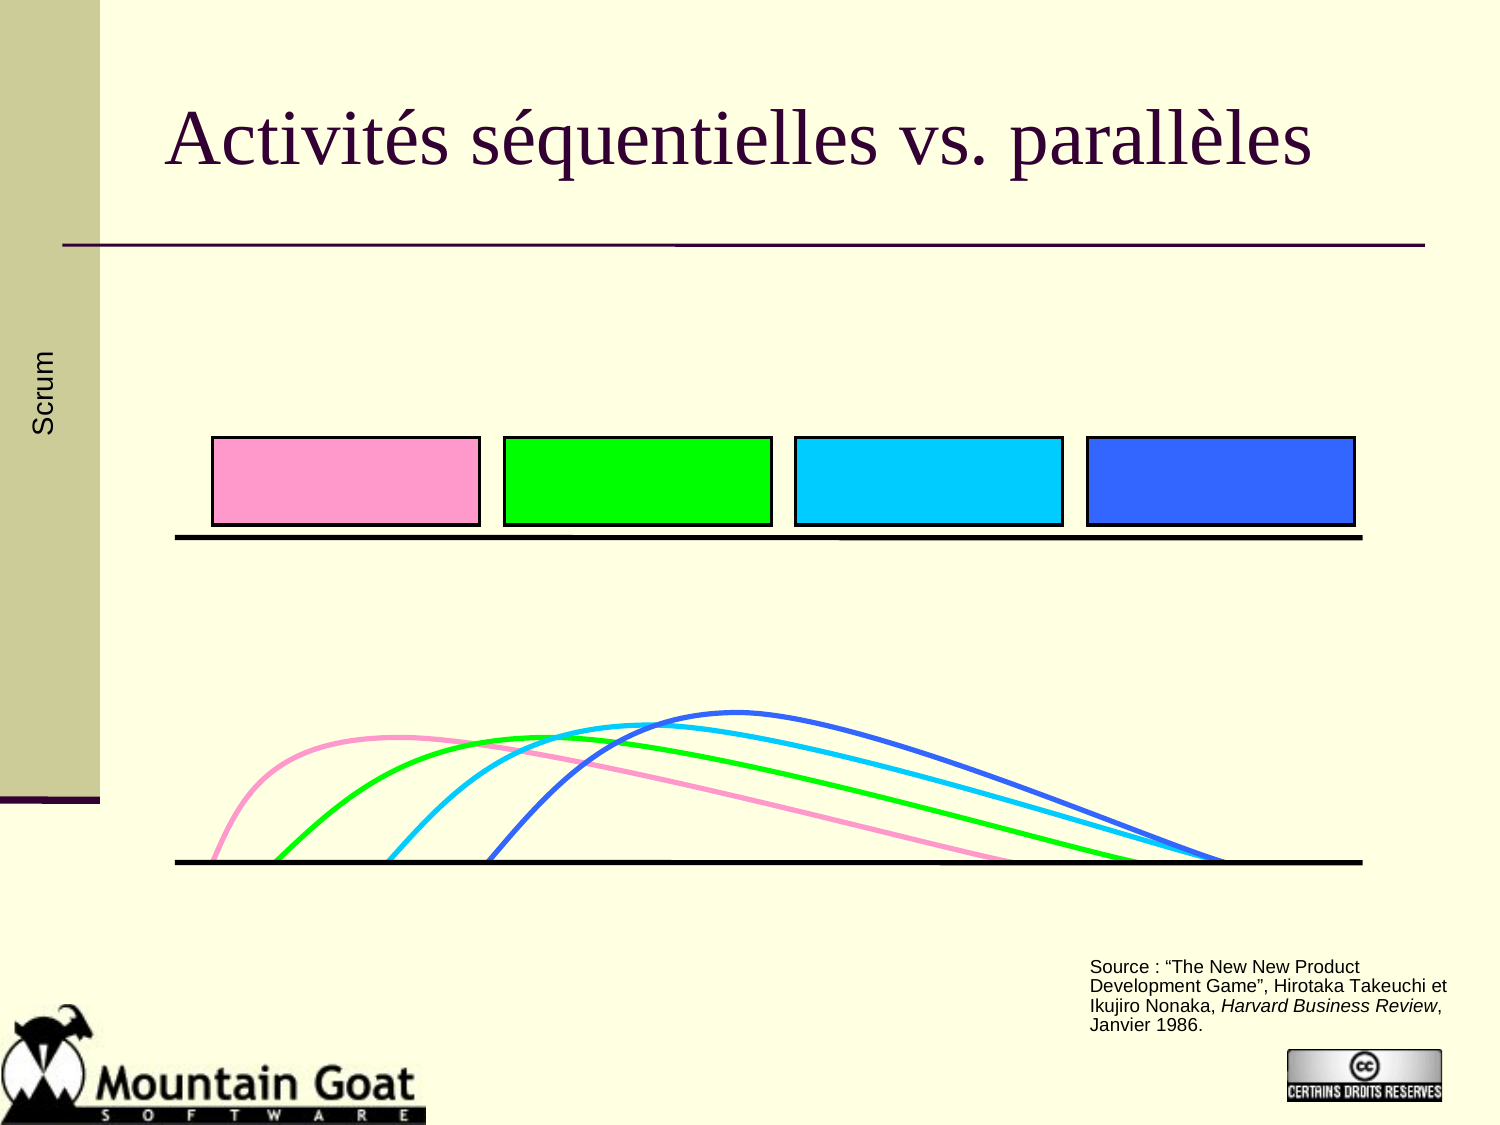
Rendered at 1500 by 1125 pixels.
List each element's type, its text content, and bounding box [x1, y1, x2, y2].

text_box [504, 437, 772, 526]
text_box [1087, 437, 1355, 526]
text_box Source : “The New New Product Development Game”, Hirotaka Takeuchi et Ikujiro Nonaka, Harvard Business Review, Janvier 1986. [1074, 949, 1463, 1044]
text_box [795, 437, 1063, 526]
picture [1287, 1049, 1443, 1102]
title Activités séquentielles vs. parallèles [150, 45, 1426, 234]
picture [0, 1004, 426, 1125]
text_box Scrum [0, 0, 88, 788]
text_box [212, 437, 480, 526]
